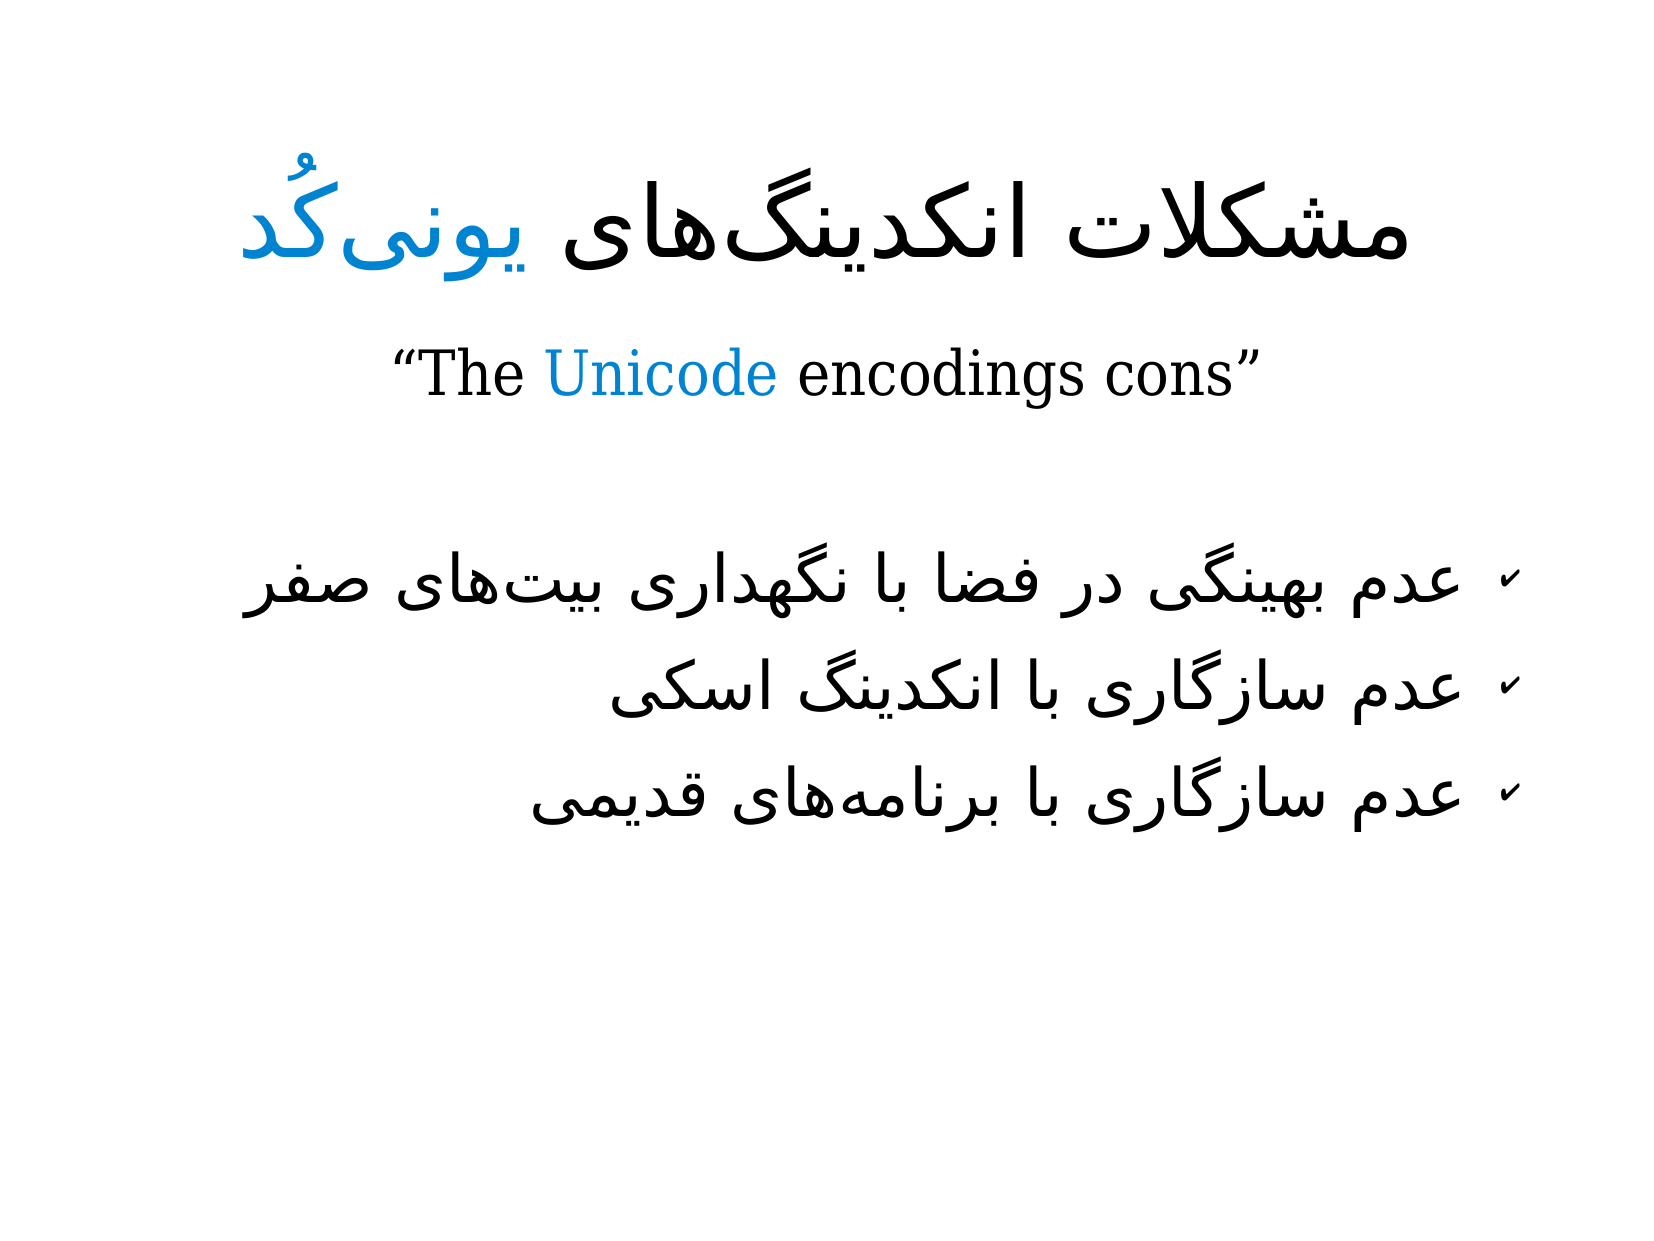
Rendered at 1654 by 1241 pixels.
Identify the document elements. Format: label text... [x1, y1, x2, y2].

text_box مشکلات انکدینگ‌های یونی‌کُد “The Unicode encodings cons” [82, 49, 1571, 526]
list عدم بهینگی در فضا با نگهداری بیت‌های صفر عدم سازگاری با انکدینگ‌ اسکی عدم سازگاری با برنامه‌های قدیمی [82, 540, 1538, 995]
